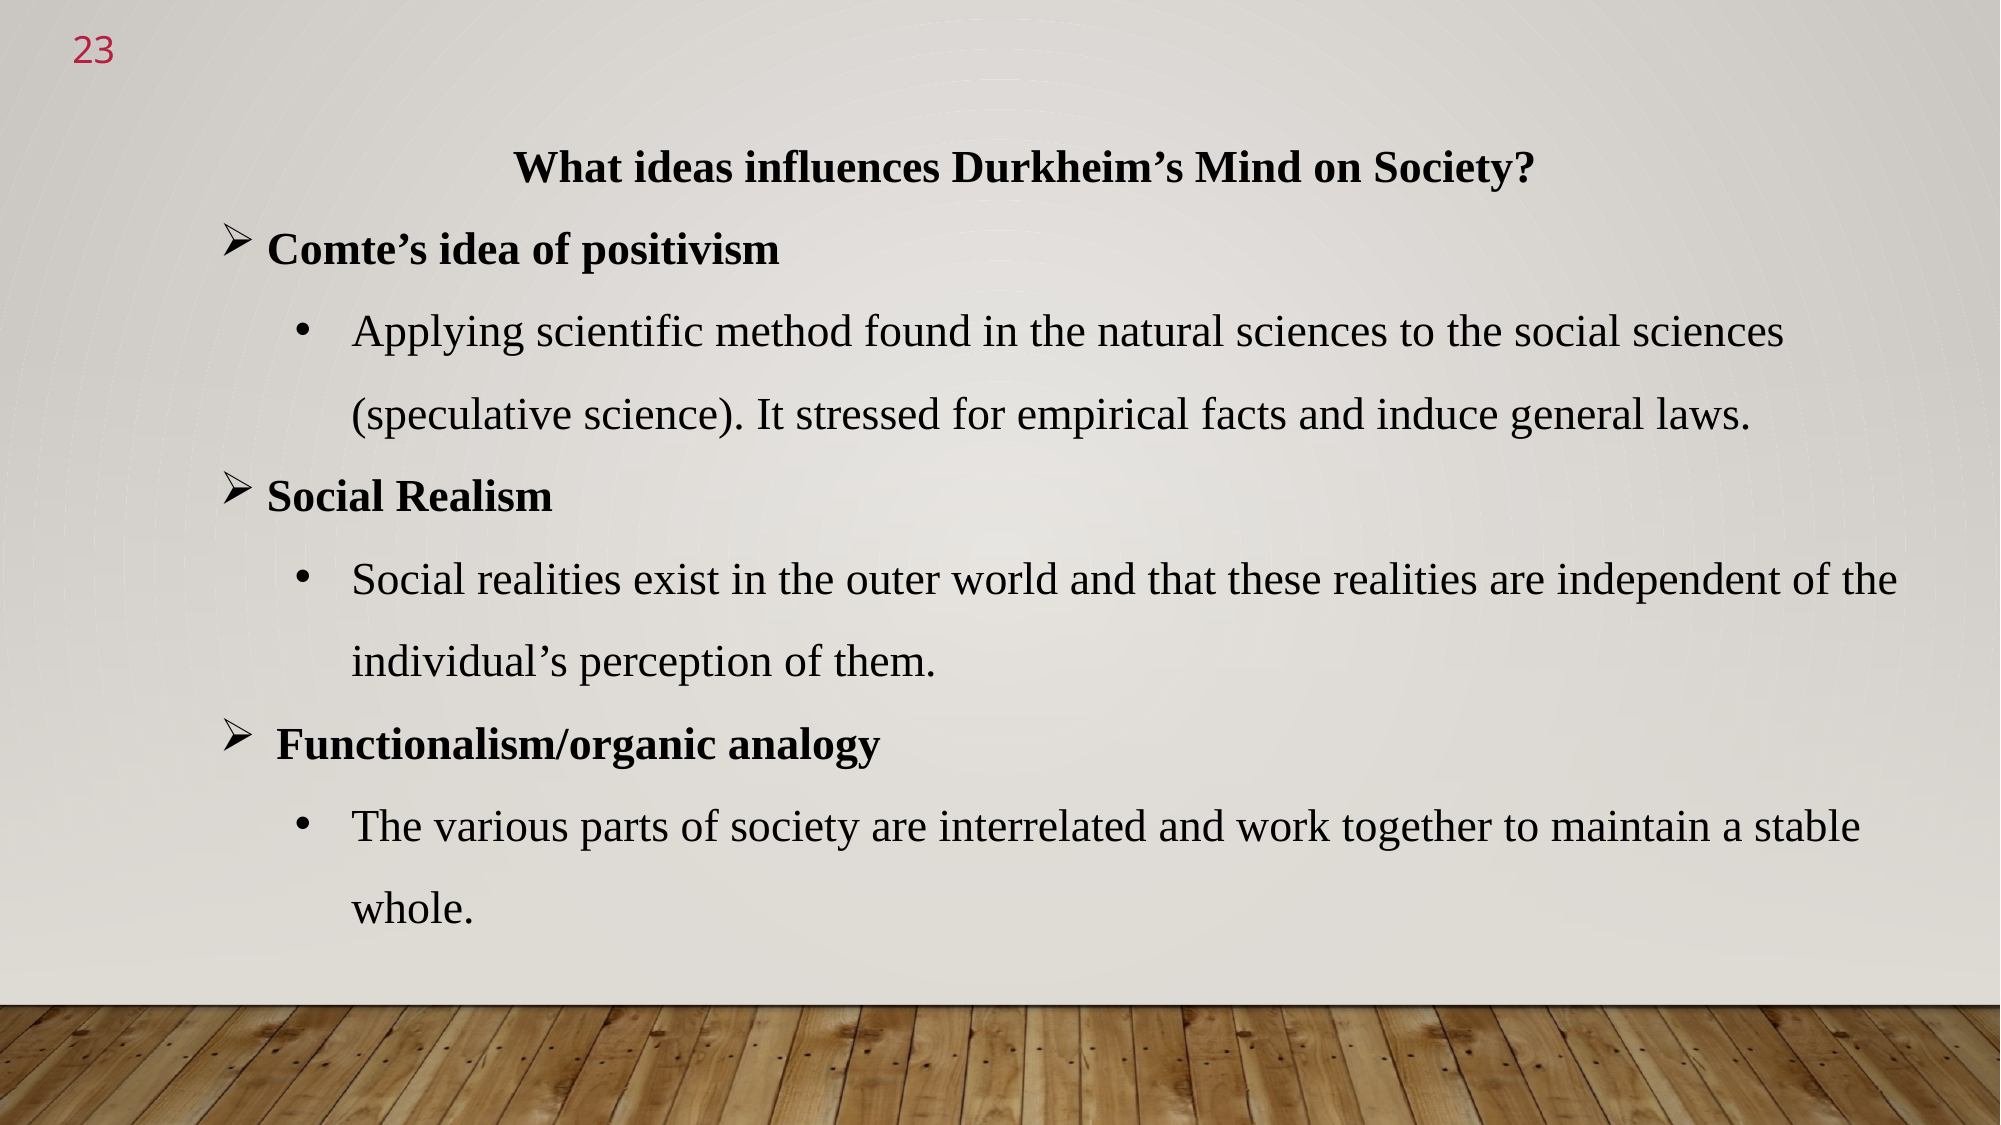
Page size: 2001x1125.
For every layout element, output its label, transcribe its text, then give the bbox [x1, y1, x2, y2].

picture [0, 1005, 2000, 1125]
text_box What ideas influences Durkheim’s Mind on Society? Comte’s idea of positivism Applying scientific method found in the natural sciences to the social sciences (speculative science). It stressed for empirical facts and induce general laws. Social Realism Social realities exist in the outer world and that these realities are independent of the individual’s perception of them. Functionalism/organic analogy The various parts of society are interrelated and work together to maintain a stable whole. [130, 101, 1920, 941]
slide_number 21 [0, 18, 131, 102]
